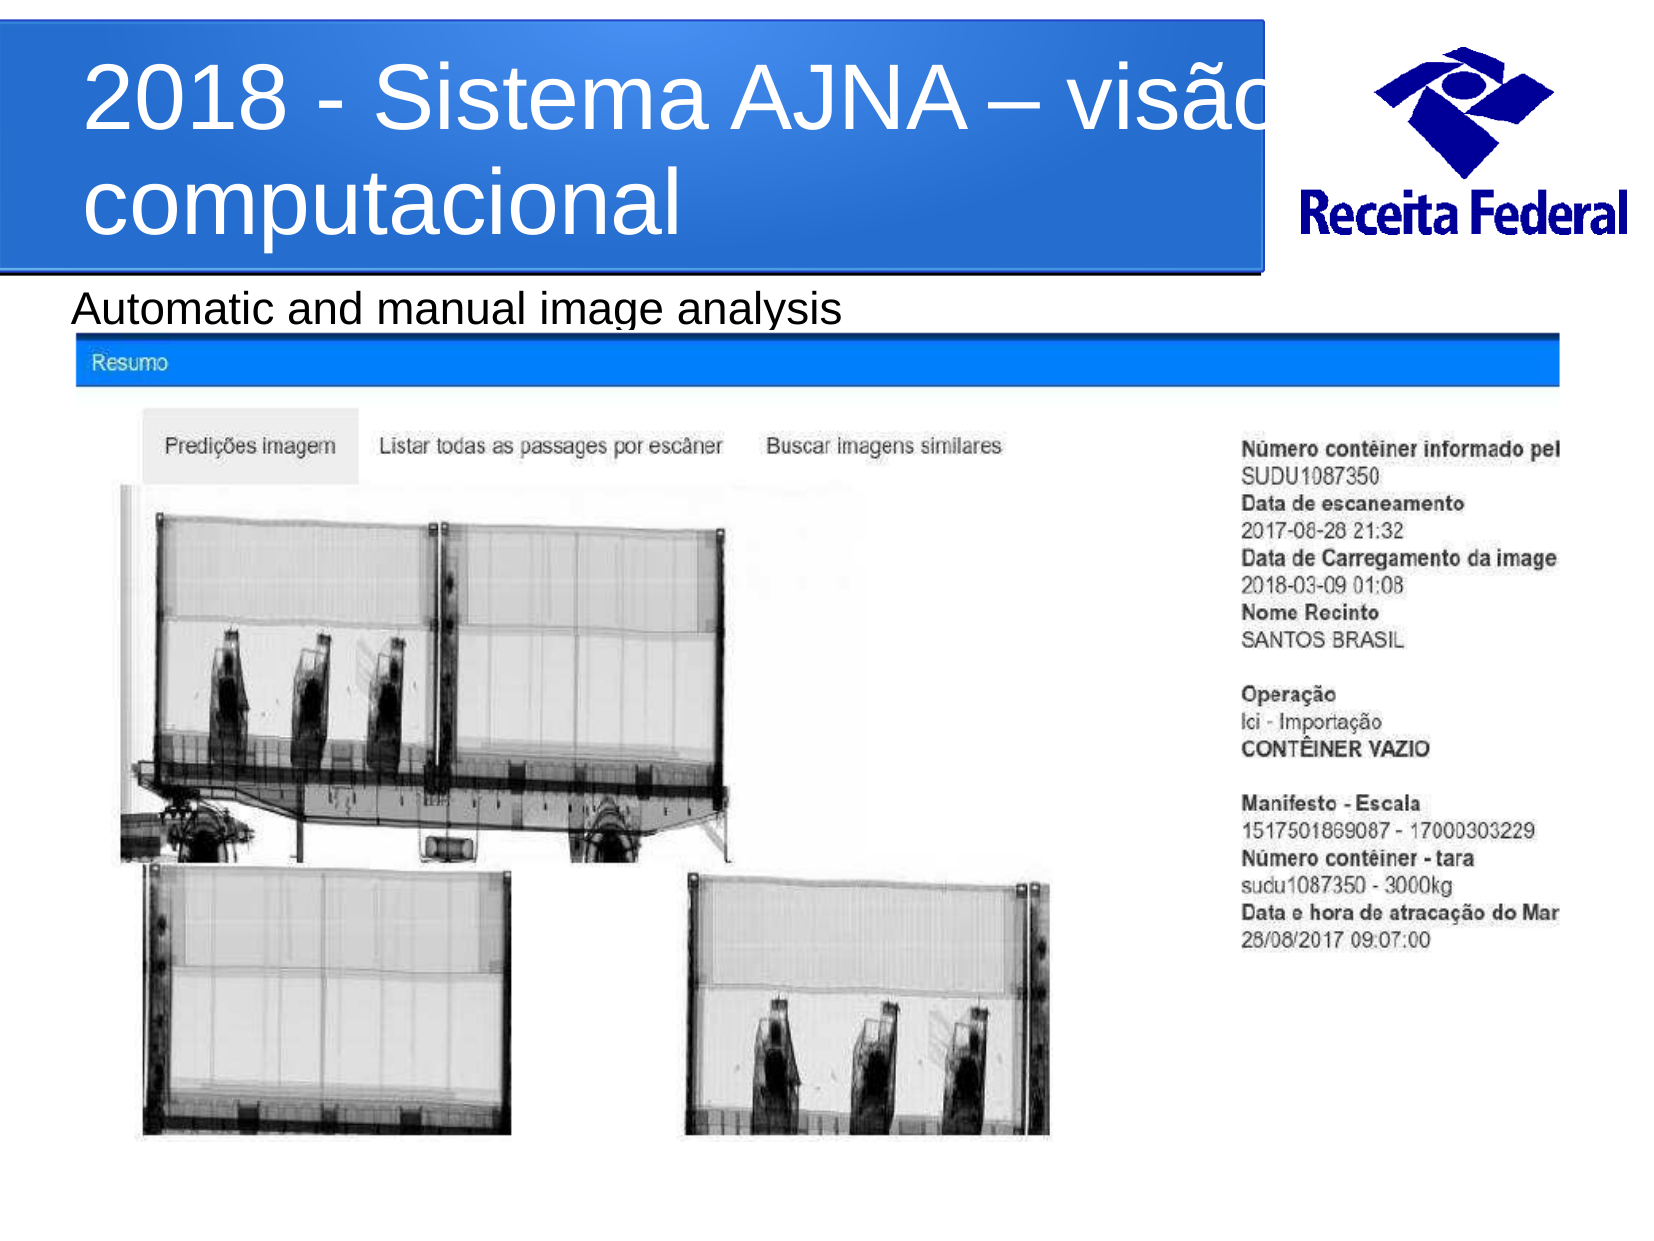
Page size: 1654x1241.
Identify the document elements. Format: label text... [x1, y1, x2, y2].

picture [1441, 47, 1629, 237]
picture [70, 330, 1571, 1142]
title 2018 - Sistema AJNA – visão computacional [82, 12, 1441, 283]
subtitle Automatic and manual image analysis [70, 283, 1571, 330]
